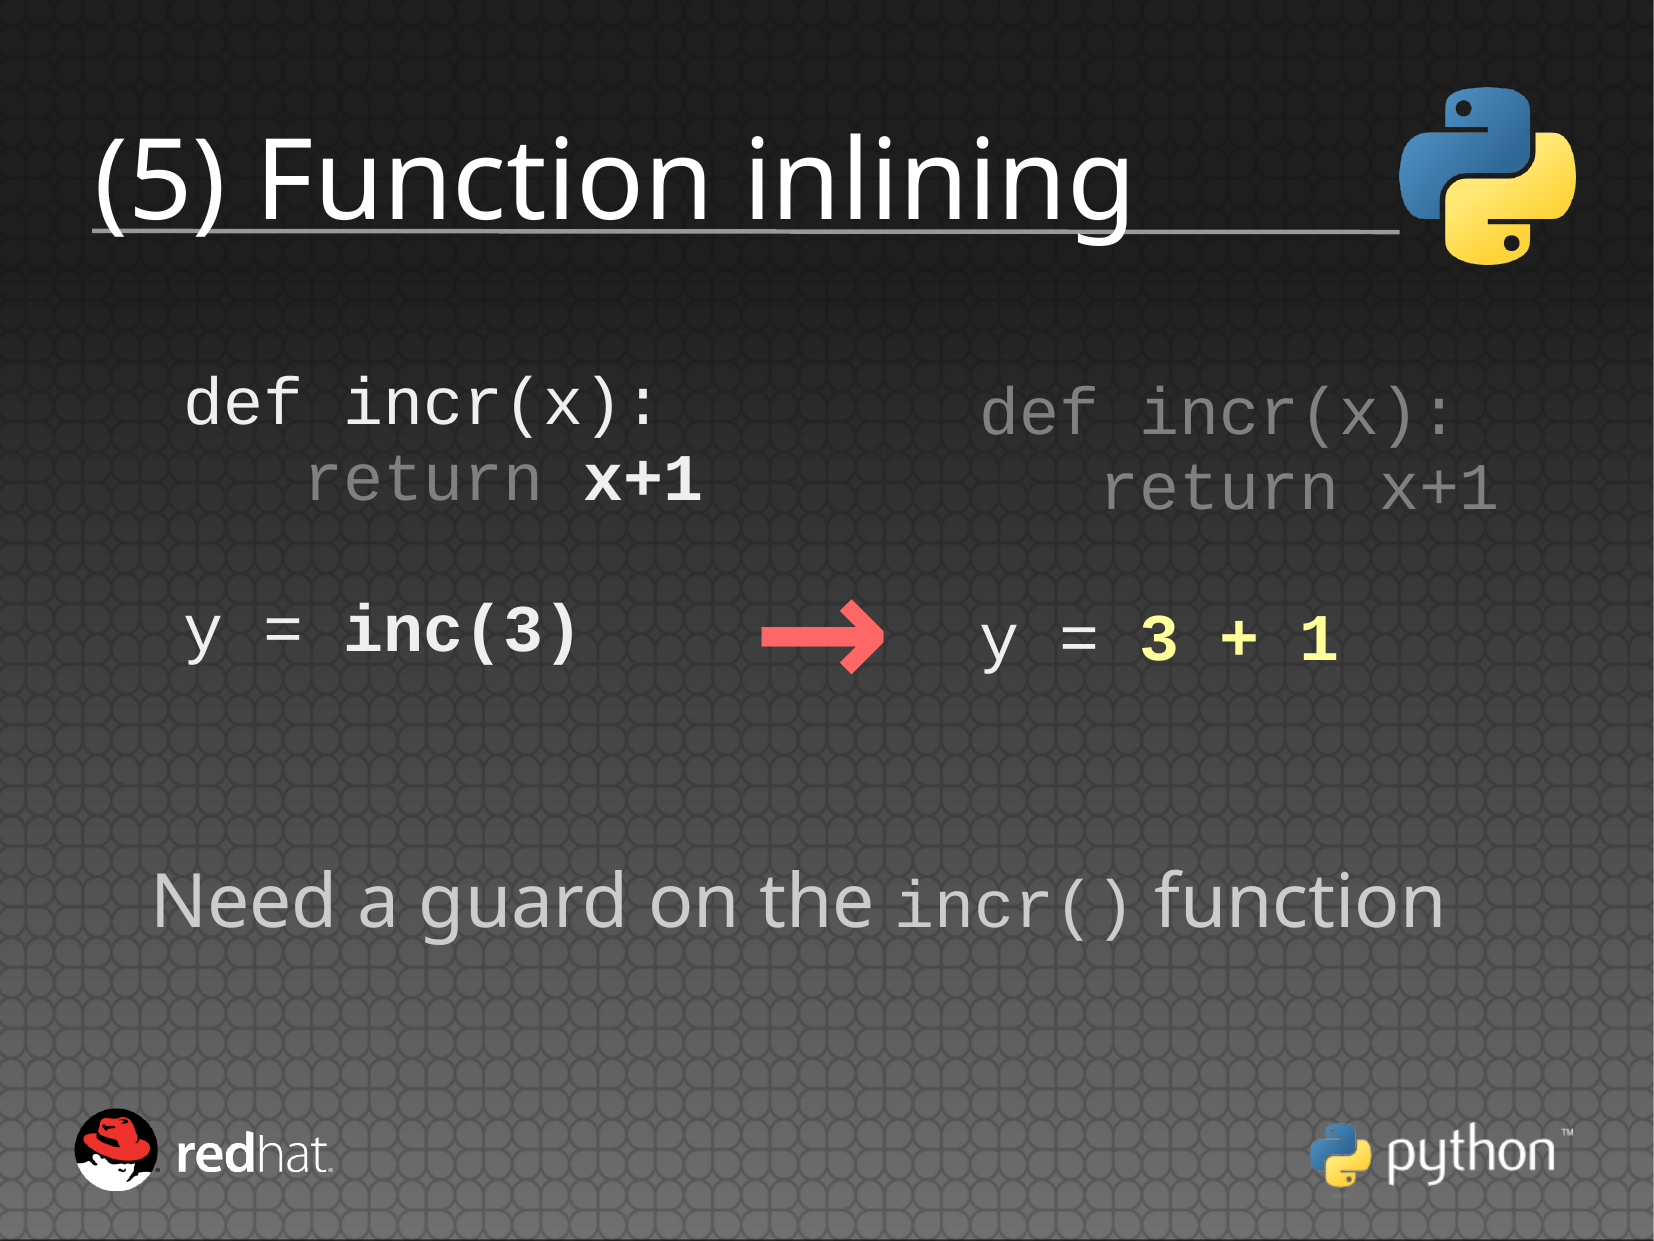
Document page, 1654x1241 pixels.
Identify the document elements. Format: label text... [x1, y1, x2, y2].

list def incr(x): return x+1 y = 3 + 1 [908, 378, 1510, 839]
picture [0, 0, 1654, 1241]
text_box → [677, 504, 952, 728]
list def incr(x): return x+1 y = inc(3) [112, 369, 746, 1156]
list def incr(x): return x+1 y = 3 + 1 [908, 1019, 1510, 1165]
text_box Need a guard on the incr() function [135, 839, 1625, 1019]
title (5) Function inlining [94, 100, 1426, 251]
